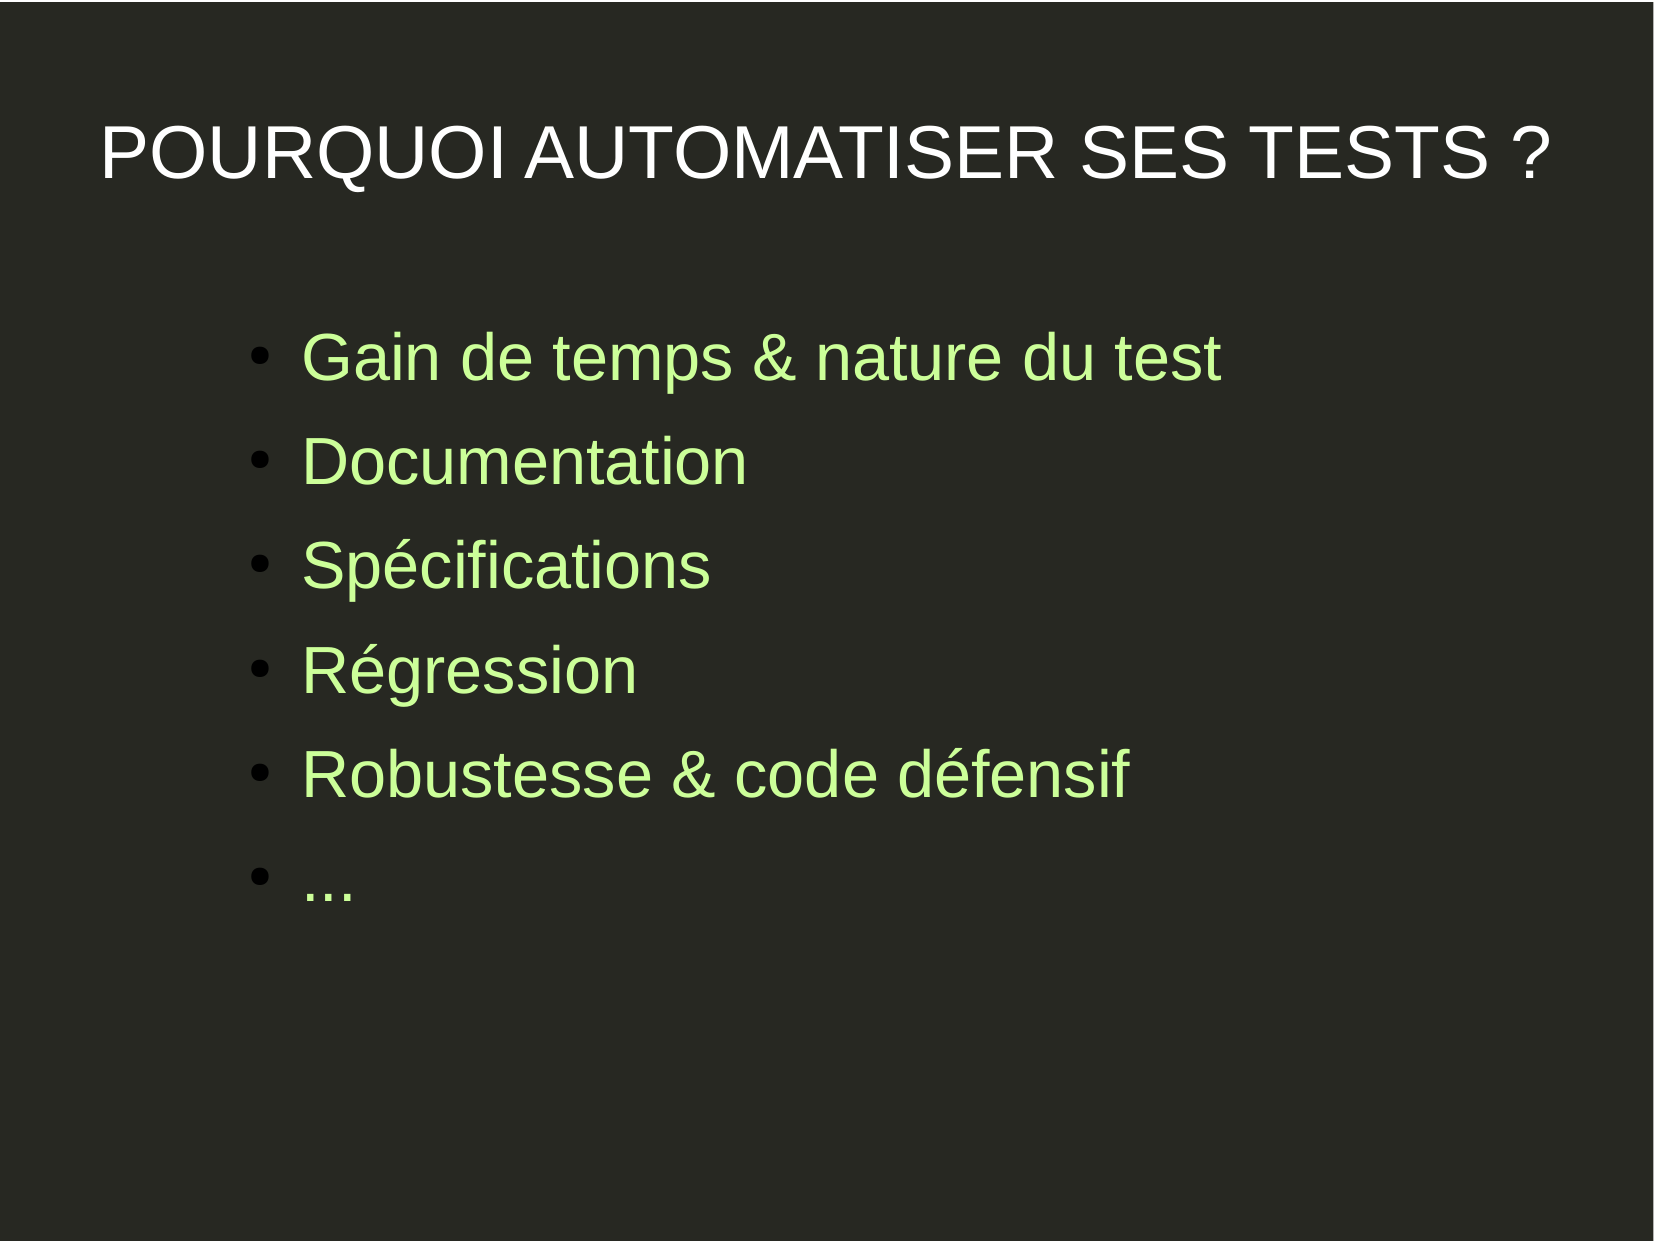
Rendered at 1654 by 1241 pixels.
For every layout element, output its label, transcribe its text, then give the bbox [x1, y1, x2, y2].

title POURQUOI AUTOMATISER SES TESTS ? [82, 49, 1571, 257]
list Gain de temps & nature du test Documentation Spécifications Régression Robustesse & code défensif ... [230, 319, 1471, 1139]
picture [0, 2, 1654, 1241]
